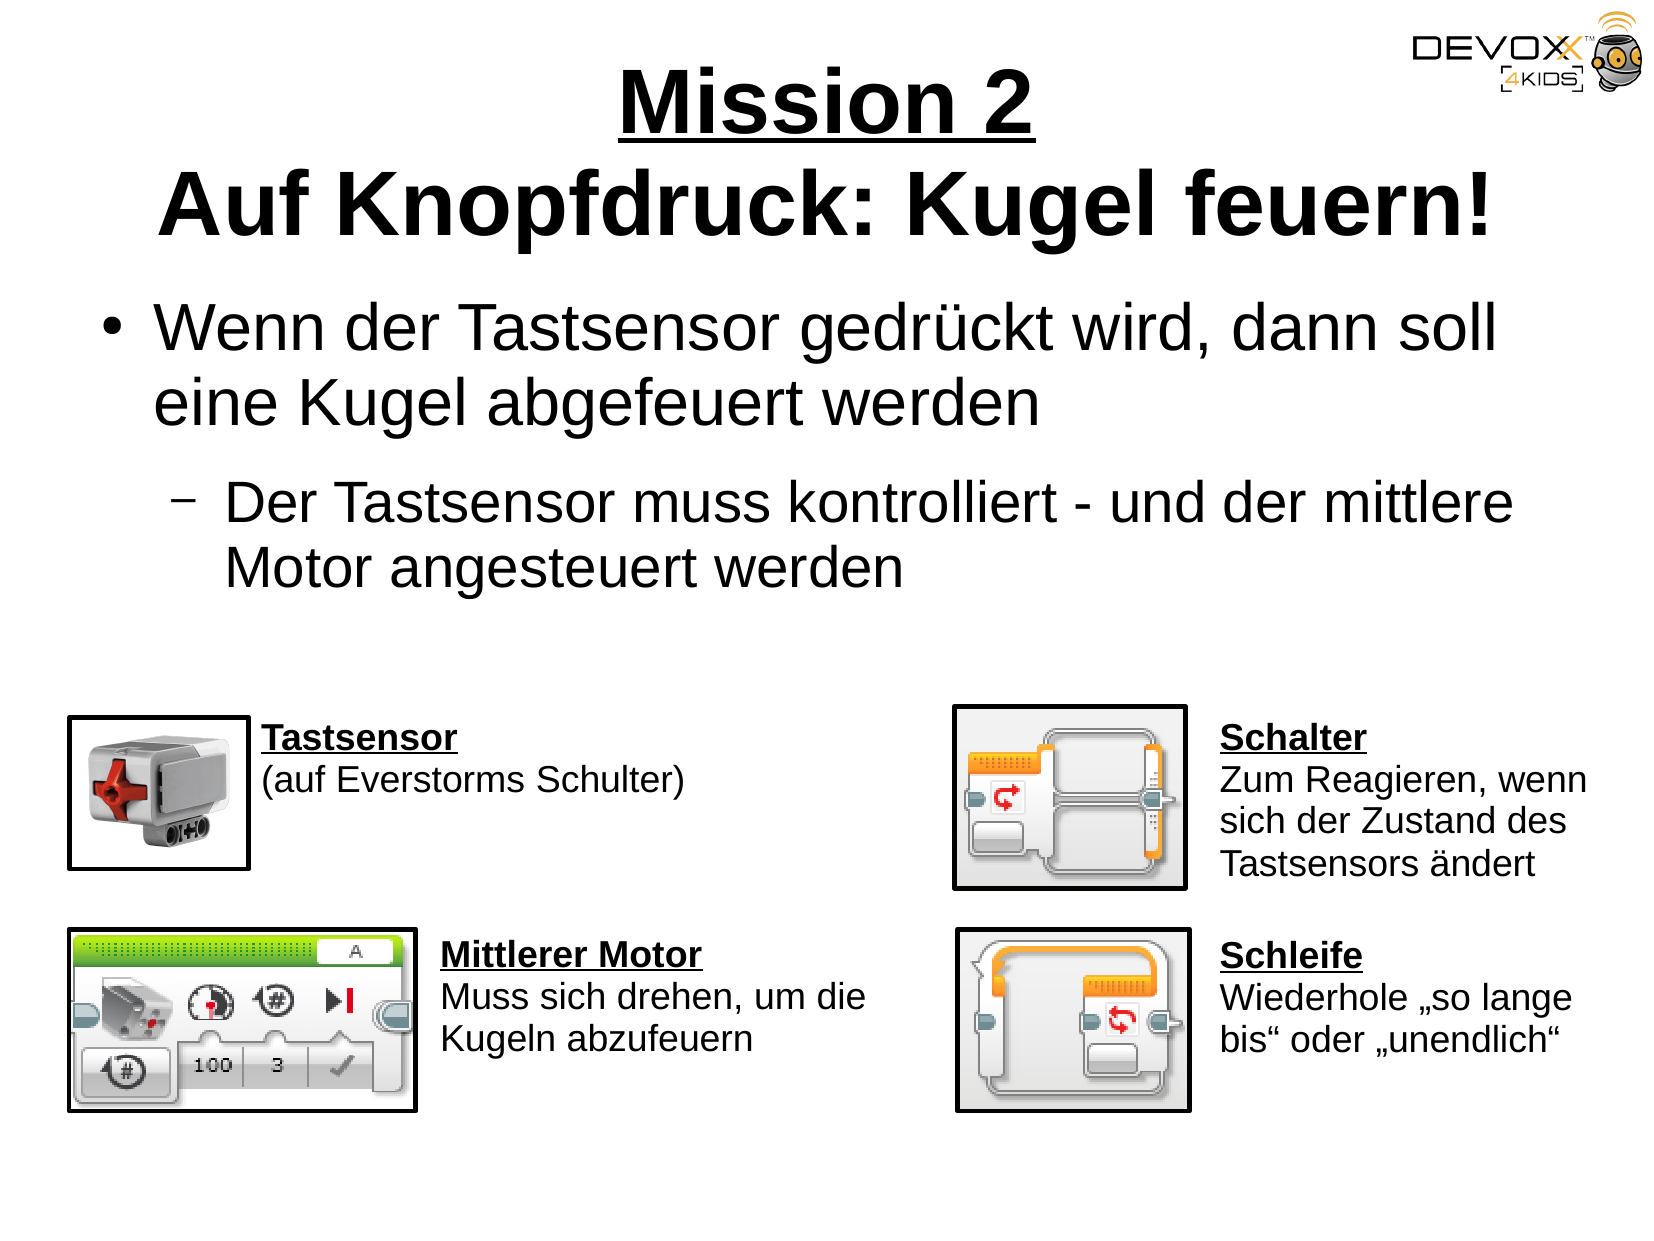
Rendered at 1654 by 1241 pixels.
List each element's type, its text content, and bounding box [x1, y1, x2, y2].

picture [960, 931, 1188, 1109]
text_box Tastsensor (auf Everstorms Schulter) [246, 708, 766, 892]
picture [72, 719, 246, 867]
title Mission 2 Auf Knopfdruck: Kugel feuern! [82, 49, 1571, 257]
text_box Mittlerer Motor Muss sich drehen, um die Kugeln abzufeuern [425, 925, 945, 1109]
picture [71, 931, 414, 1109]
text_box Schleife Wiederhole „so lange bis“ oder „unendlich“ [1204, 927, 1630, 1111]
picture [1413, 11, 1642, 92]
list Wenn der Tastsensor gedrückt wird, dann soll eine Kugel abgefeuert werden Der Tastsensor muss kontrolliert - und der mittlere Motor angesteuert werden [82, 290, 1571, 1109]
text_box Schalter Zum Reagieren, wenn sich der Zustand des Tastsensors ändert [1204, 708, 1630, 892]
picture [956, 708, 1183, 886]
